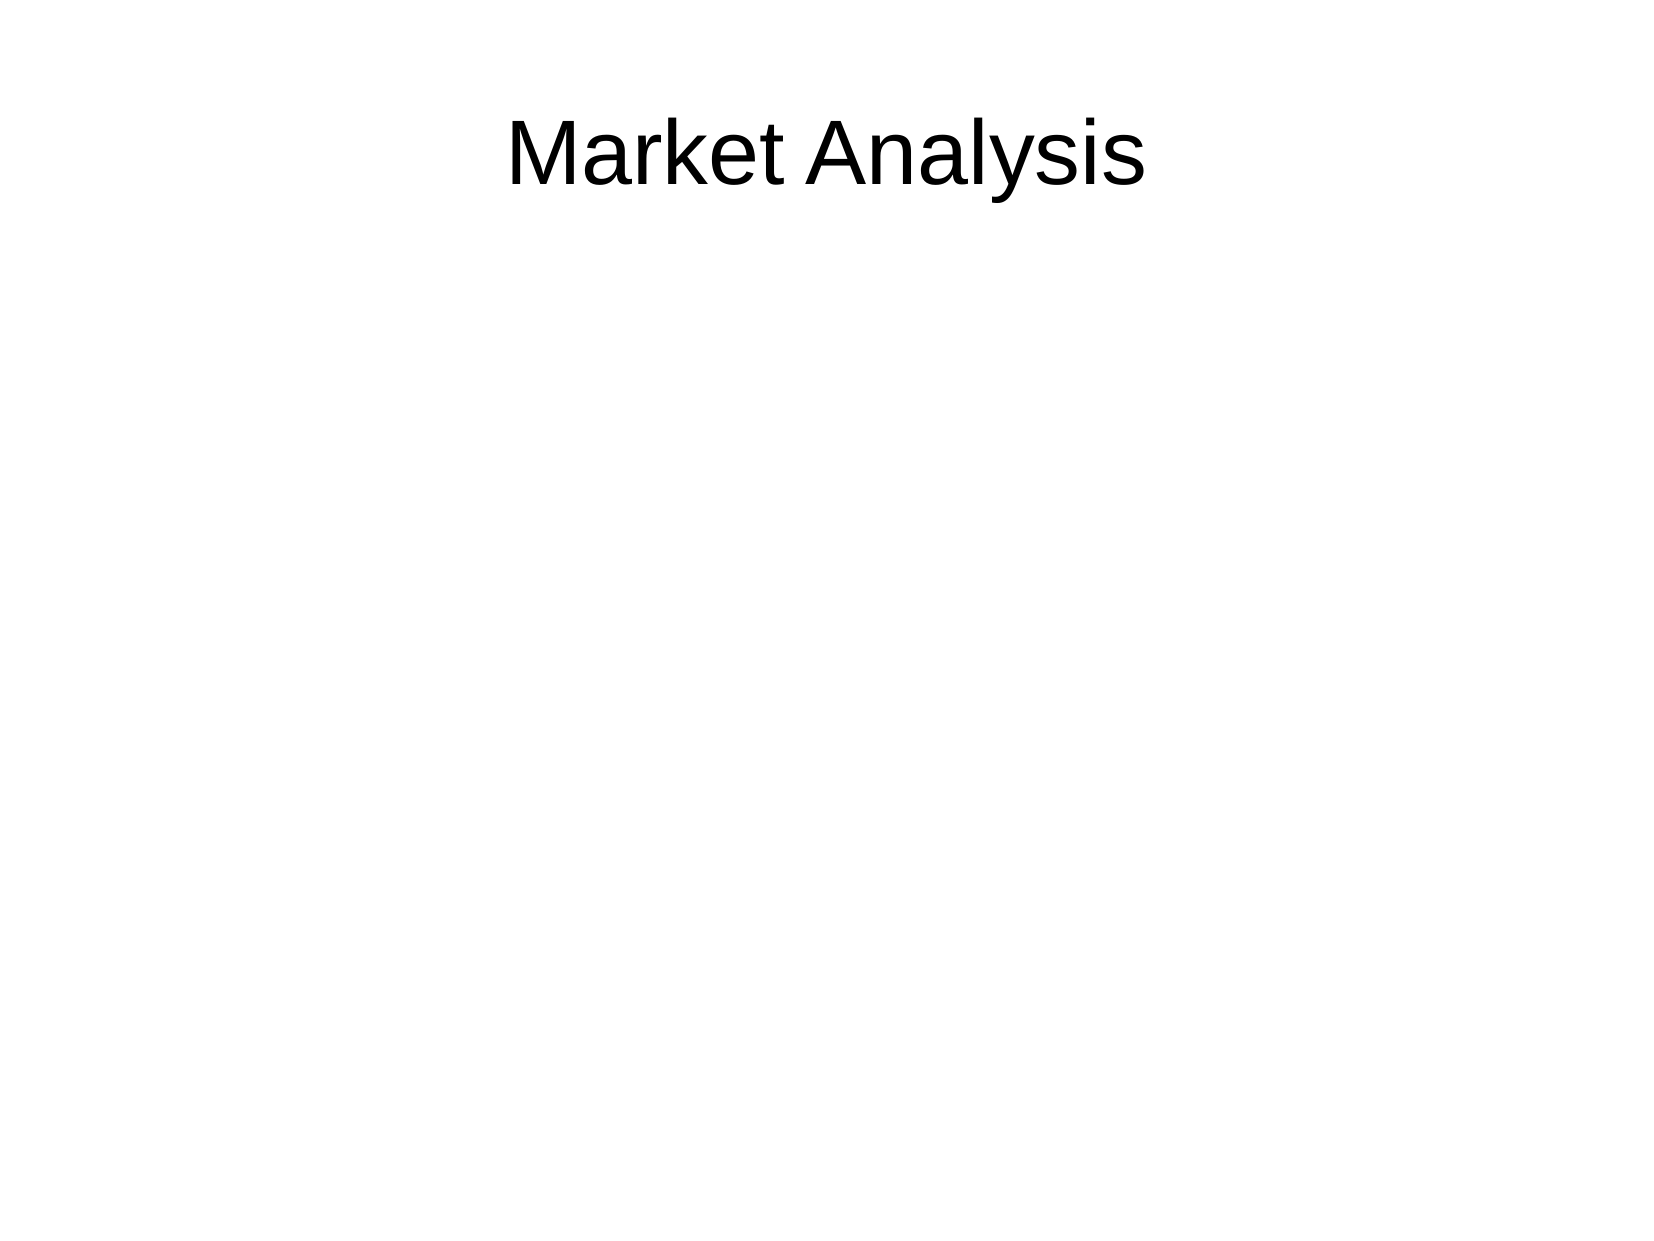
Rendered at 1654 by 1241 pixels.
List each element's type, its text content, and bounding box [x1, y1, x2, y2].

title Market Analysis [82, 56, 1571, 250]
